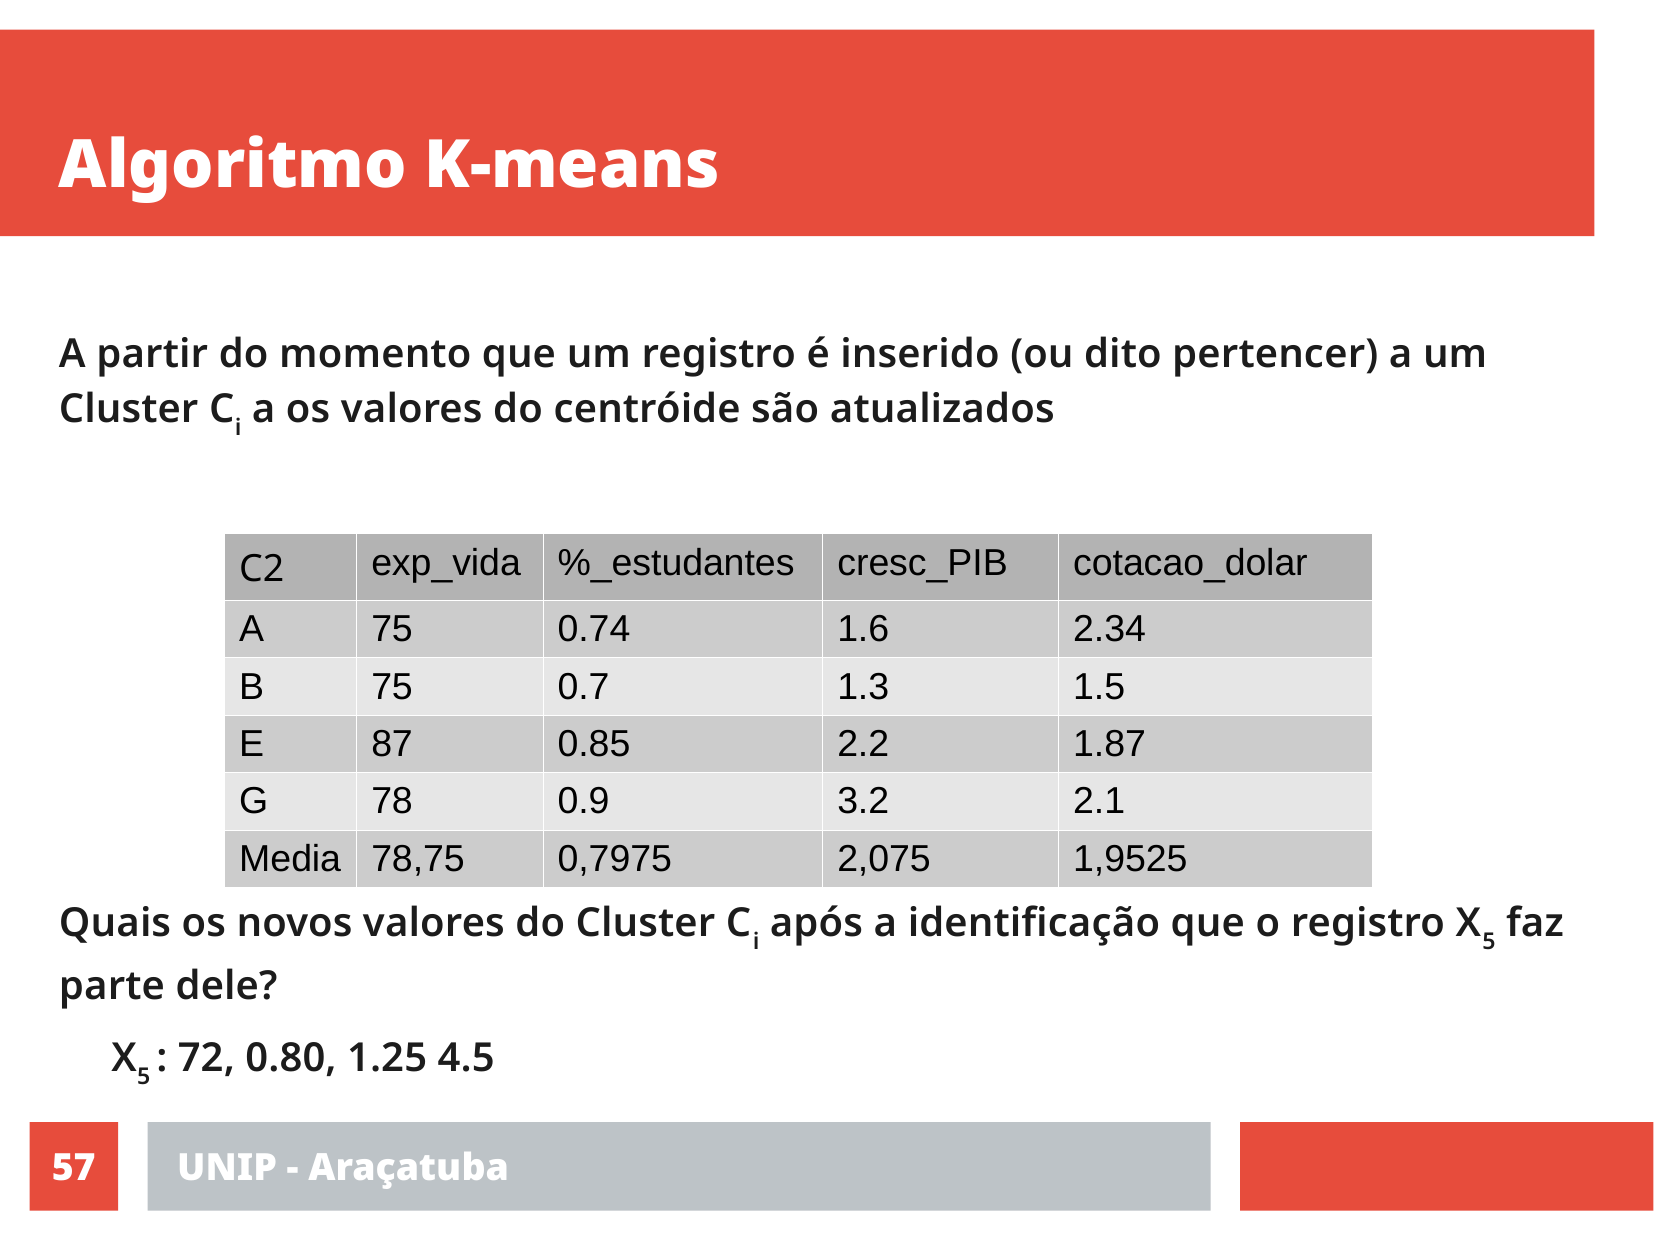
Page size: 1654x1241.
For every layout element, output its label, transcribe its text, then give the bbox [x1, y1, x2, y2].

table_header C2 [225, 534, 356, 600]
table_cell E [225, 716, 356, 772]
table_cell Media [225, 831, 356, 887]
table_cell B [225, 658, 356, 715]
table_header exp_vida [357, 534, 543, 600]
table_cell G [225, 773, 356, 830]
table_cell 2.34 [1059, 601, 1372, 657]
table_cell 0,7975 [544, 831, 822, 887]
table_cell 0.85 [544, 716, 822, 772]
table_cell 1.6 [823, 601, 1058, 657]
table_cell 2.1 [1059, 773, 1372, 830]
table_cell 1,9525 [1059, 831, 1372, 887]
table_cell 0.7 [544, 658, 822, 715]
table_cell 2.2 [823, 716, 1058, 772]
list A partir do momento que um registro é inserido (ou dito pertencer) a um Cluster Ci a os valores do centróide são atualizados Quais os novos valores do Cluster Ci após a identificação que o registro X5 faz parte dele? X5 : 72, 0.80, 1.25 4.5 [59, 324, 1565, 1093]
table_header cresc_PIB [823, 534, 1058, 600]
table_header cotacao_dolar [1059, 534, 1372, 600]
table_cell 78 [357, 773, 543, 830]
table_cell 87 [357, 716, 543, 772]
table_cell 0.9 [544, 773, 822, 830]
table_header %_estudantes [544, 534, 822, 600]
title Algoritmo K-means [59, 59, 1595, 207]
table_cell A [225, 601, 356, 657]
table_cell 1.3 [823, 658, 1058, 715]
table_cell 75 [357, 658, 543, 715]
table_cell 0.74 [544, 601, 822, 657]
table_cell 1.5 [1059, 658, 1372, 715]
table_cell 1.87 [1059, 716, 1372, 772]
table_cell 3.2 [823, 773, 1058, 830]
table_cell 2,075 [823, 831, 1058, 887]
table_cell 75 [357, 601, 543, 657]
table_cell 78,75 [357, 831, 543, 887]
